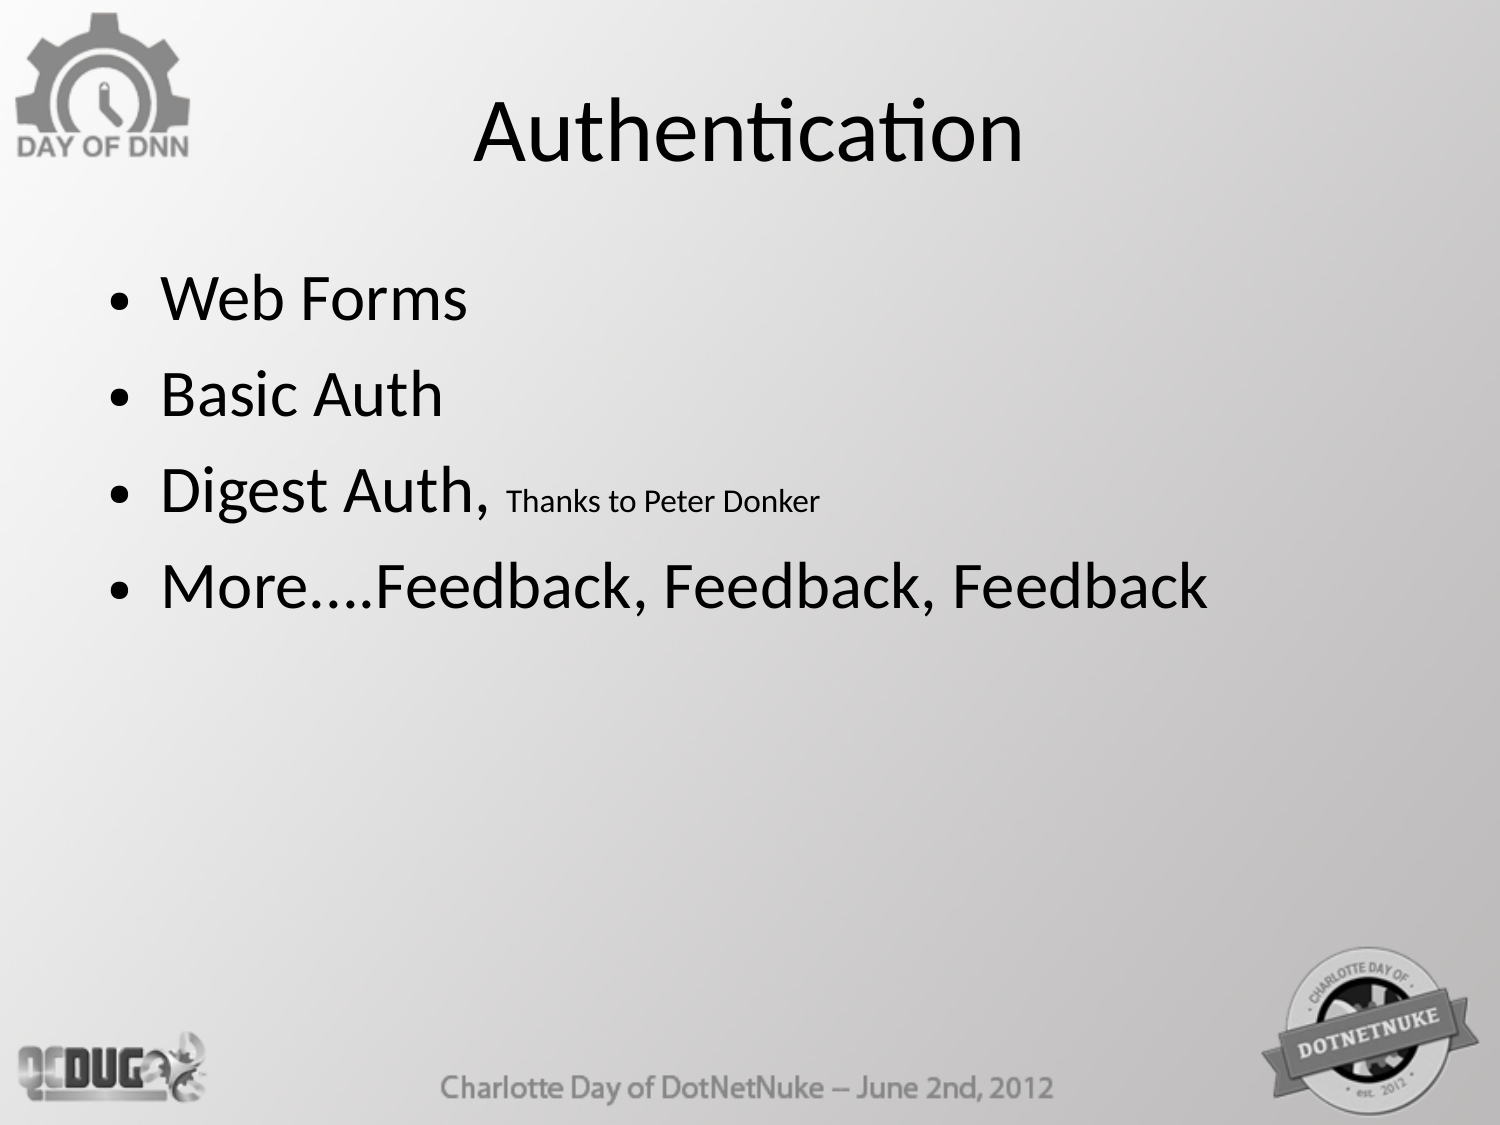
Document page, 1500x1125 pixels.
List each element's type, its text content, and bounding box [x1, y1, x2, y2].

picture [0, 0, 1500, 1125]
list Web Forms Basic Auth Digest Auth, Thanks to Peter Donker More....Feedback, Feedback, Feedback [75, 262, 1425, 1005]
title Authentication [75, 45, 1425, 233]
